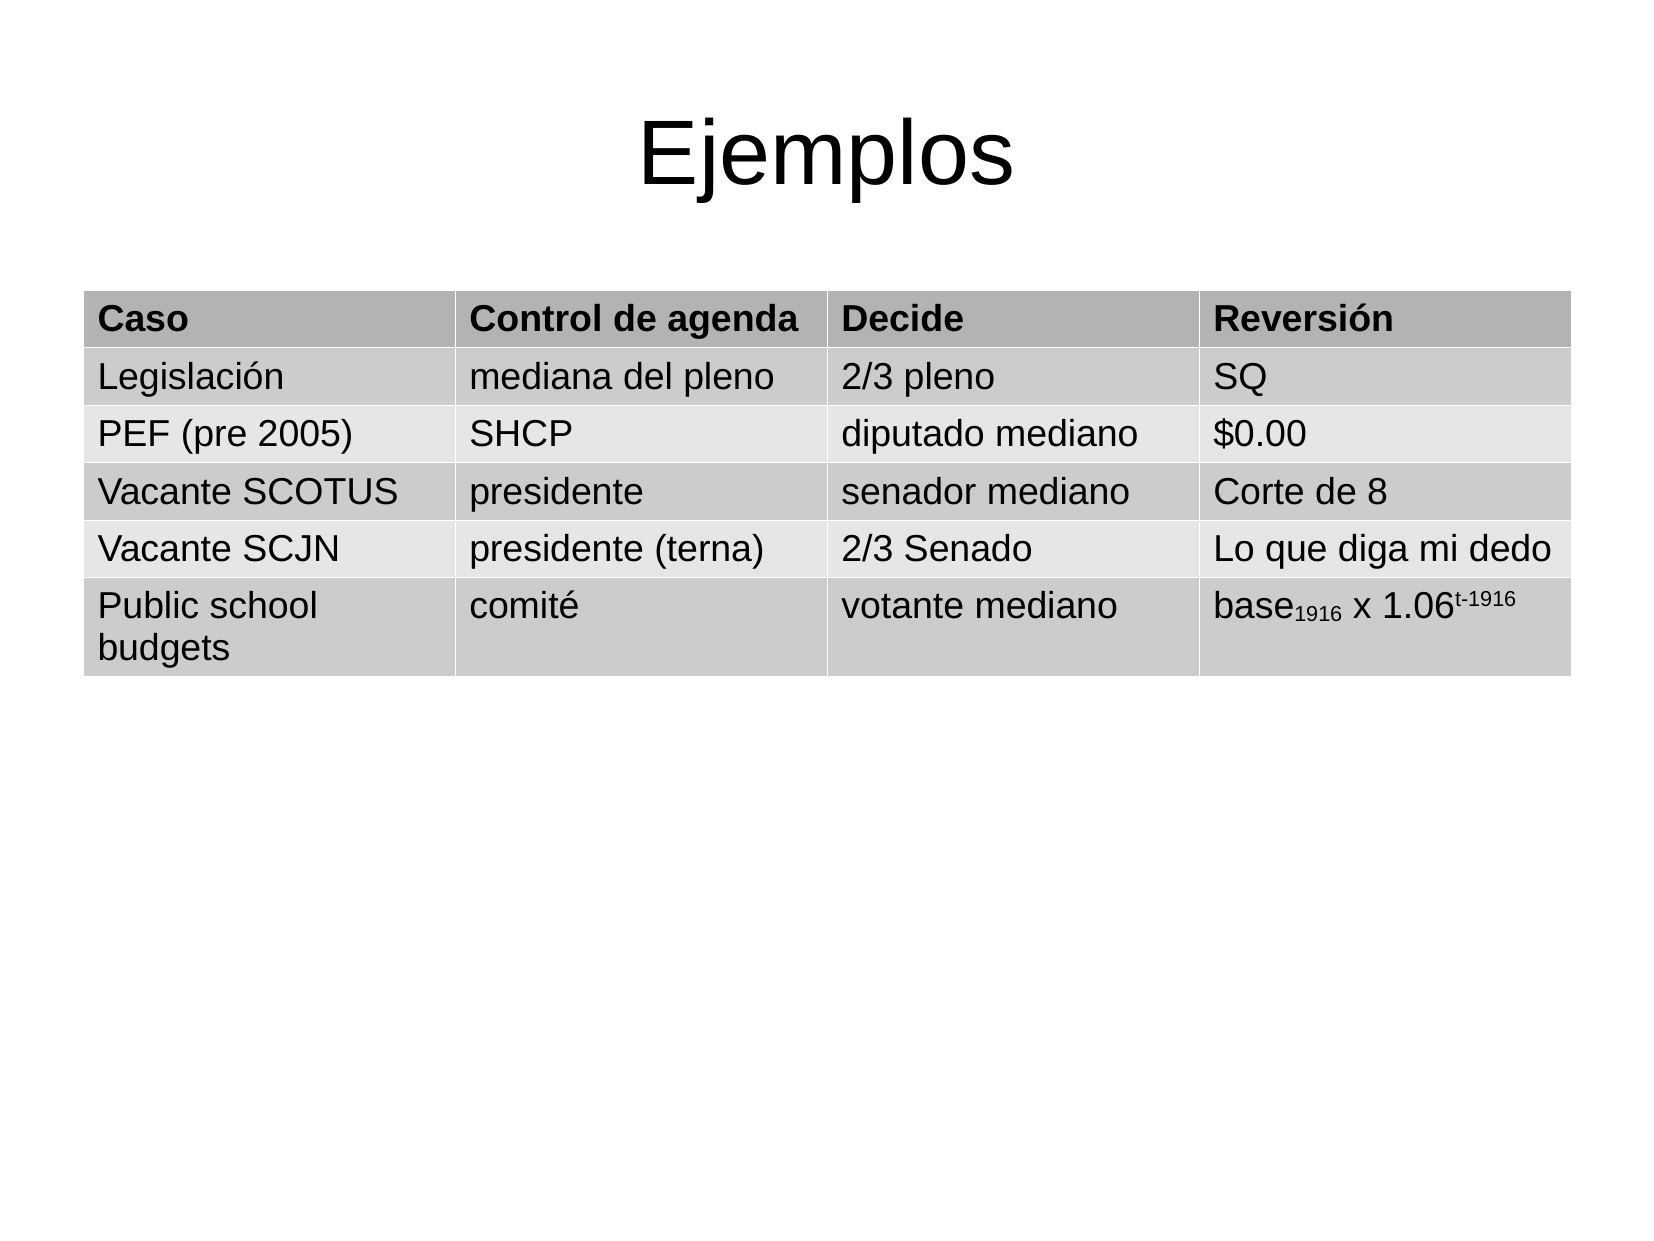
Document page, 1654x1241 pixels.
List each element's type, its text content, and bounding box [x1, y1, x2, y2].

table_header Reversión [1200, 291, 1571, 347]
table_header Decide [828, 291, 1199, 347]
title Ejemplos [82, 49, 1571, 257]
table_cell $0.00 [1200, 406, 1571, 462]
table_cell SHCP [456, 406, 827, 462]
table_header Control de agenda [456, 291, 827, 347]
table_cell comité [456, 578, 827, 676]
table_cell presidente (terna) [456, 521, 827, 577]
table_cell SQ [1200, 348, 1571, 405]
table_cell Vacante SCOTUS [84, 463, 455, 520]
table_cell Lo que diga mi dedo [1200, 521, 1571, 577]
table_header Caso [84, 291, 455, 347]
table_cell Corte de 8 [1200, 463, 1571, 520]
table_cell mediana del pleno [456, 348, 827, 405]
table_cell votante mediano [828, 578, 1199, 676]
table_cell PEF (pre 2005) [84, 406, 455, 462]
table_cell base1916 x 1.06t-1916 [1200, 578, 1571, 676]
table_cell presidente [456, 463, 827, 520]
table_cell 2/3 Senado [828, 521, 1199, 577]
table_cell 2/3 pleno [828, 348, 1199, 405]
table_cell senador mediano [828, 463, 1199, 520]
table_cell Legislación [84, 348, 455, 405]
table_cell Vacante SCJN [84, 521, 455, 577]
table_cell Public school budgets [84, 578, 455, 676]
table_cell diputado mediano [828, 406, 1199, 462]
